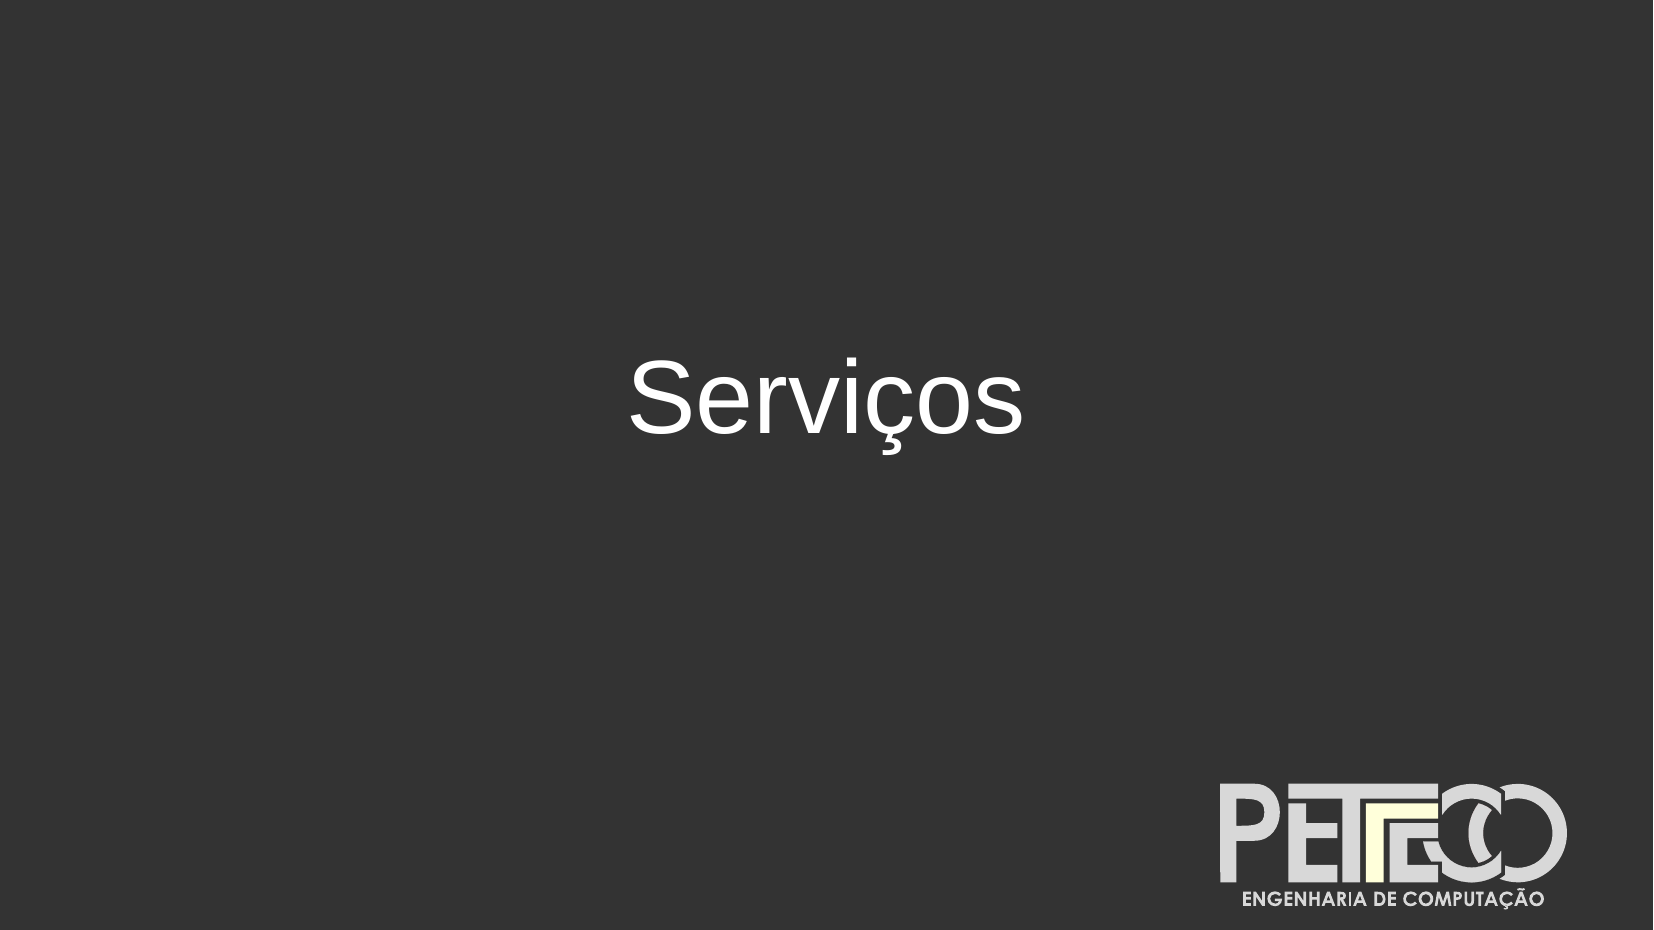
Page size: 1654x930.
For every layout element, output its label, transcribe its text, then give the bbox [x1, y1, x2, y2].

subtitle Serviços [82, 37, 1571, 757]
